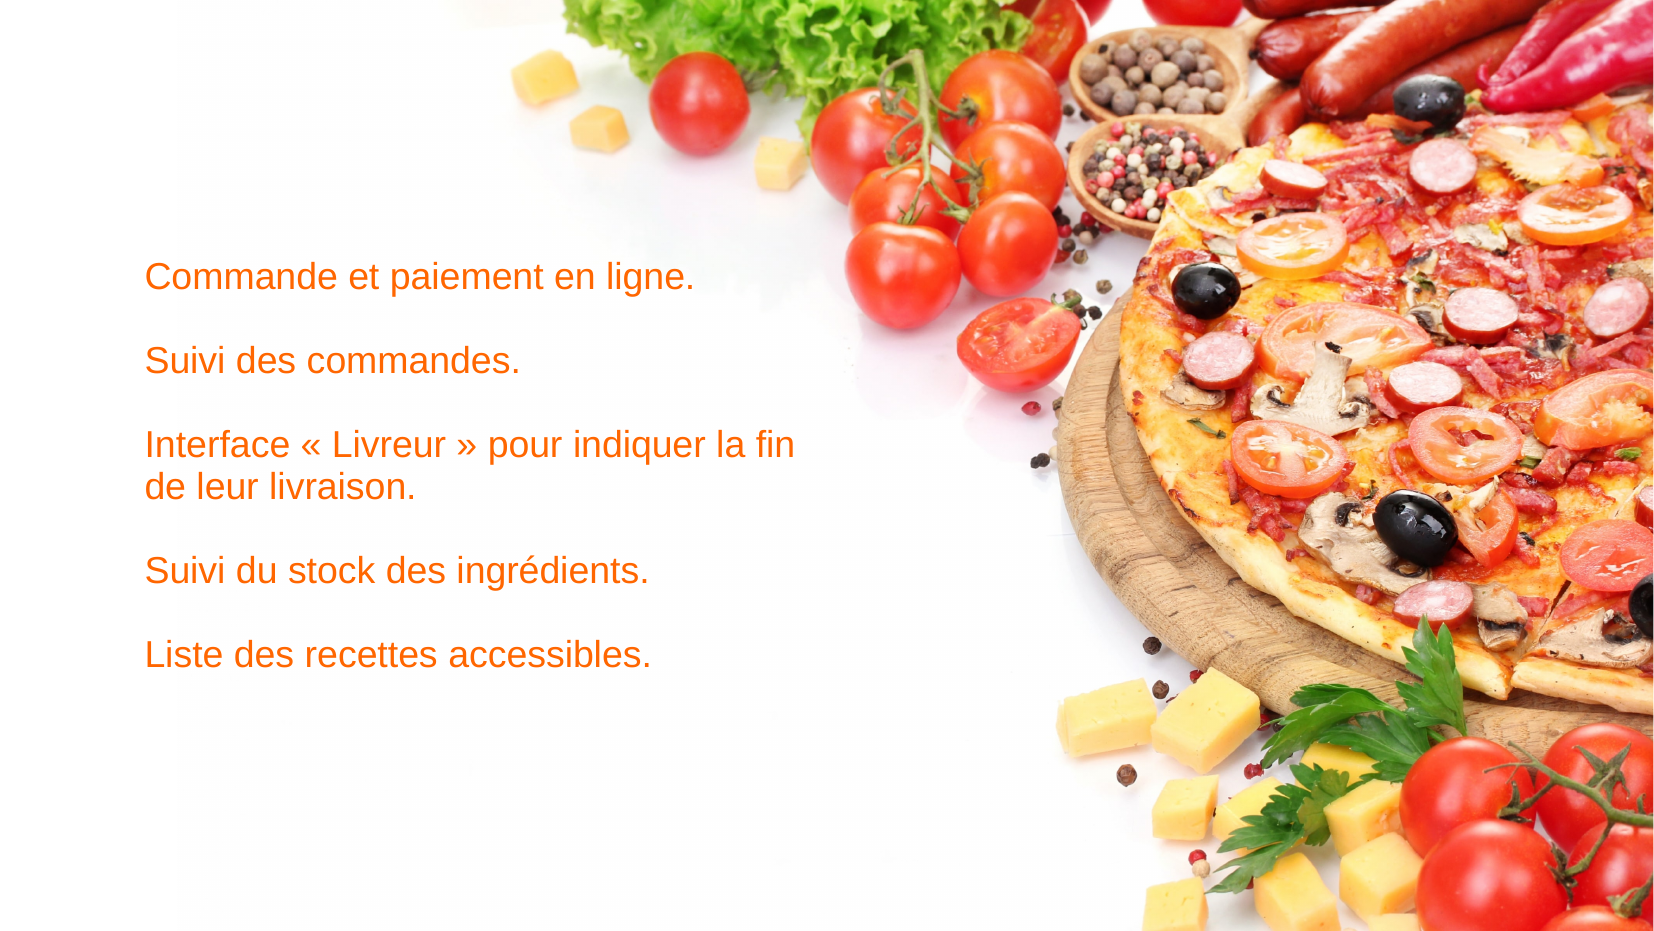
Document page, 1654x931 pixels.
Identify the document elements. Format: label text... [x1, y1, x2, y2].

text_box Commande et paiement en ligne. Suivi des commandes. Interface « Livreur » pour indiquer la fin de leur livraison. Suivi du stock des ingrédients. Liste des recettes accessibles. [129, 248, 854, 809]
picture [177, 0, 1654, 931]
